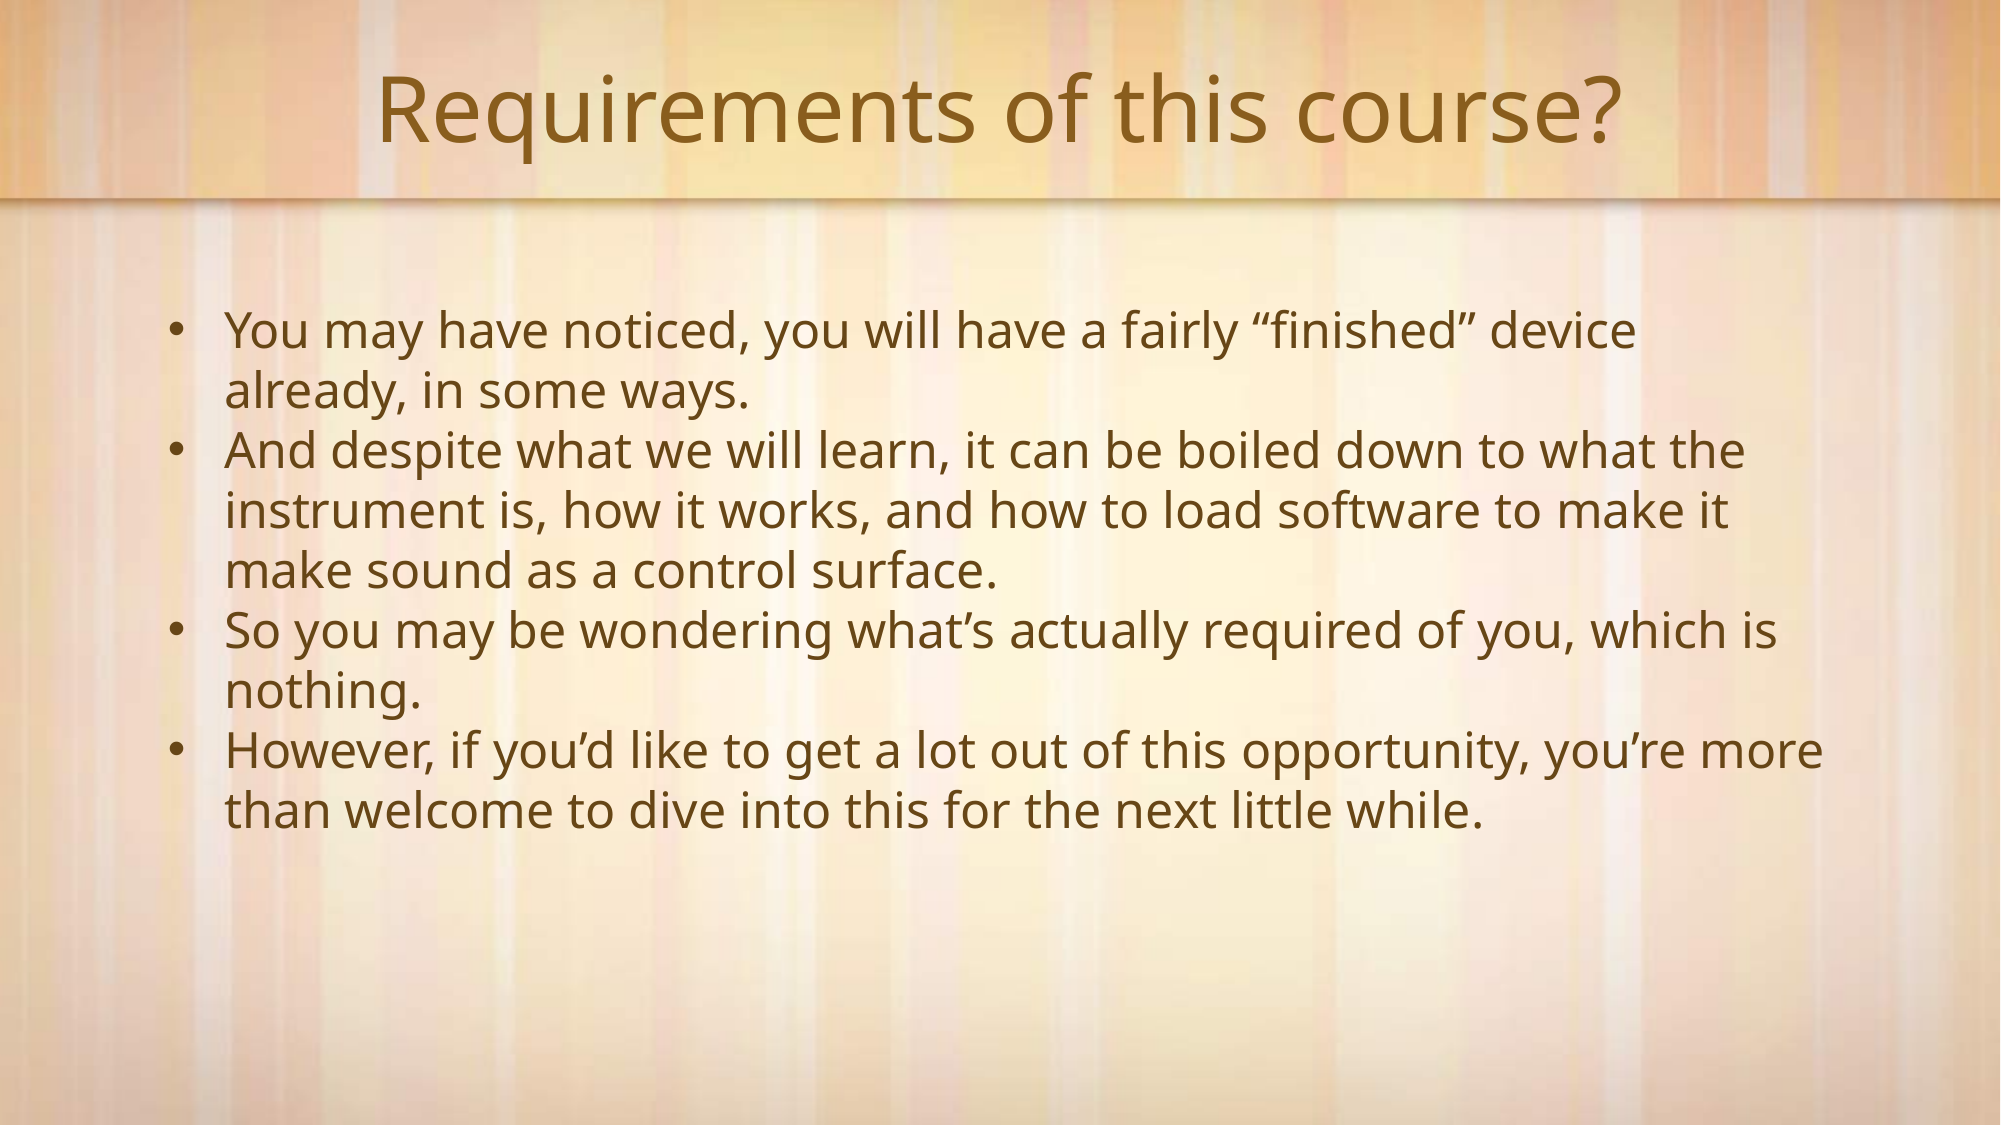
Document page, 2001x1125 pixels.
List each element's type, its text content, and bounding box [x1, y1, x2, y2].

picture [0, 0, 2001, 1125]
title Requirements of this course? [151, 19, 1849, 192]
list You may have noticed, you will have a fairly “finished” device already, in some ways. And despite what we will learn, it can be boiled down to what the instrument is, how it works, and how to load software to make it make sound as a control surface. So you may be wondering what’s actually required of you, which is nothing. However, if you’d like to get a lot out of this opportunity, you’re more than welcome to dive into this for the next little while. [152, 290, 1848, 1000]
